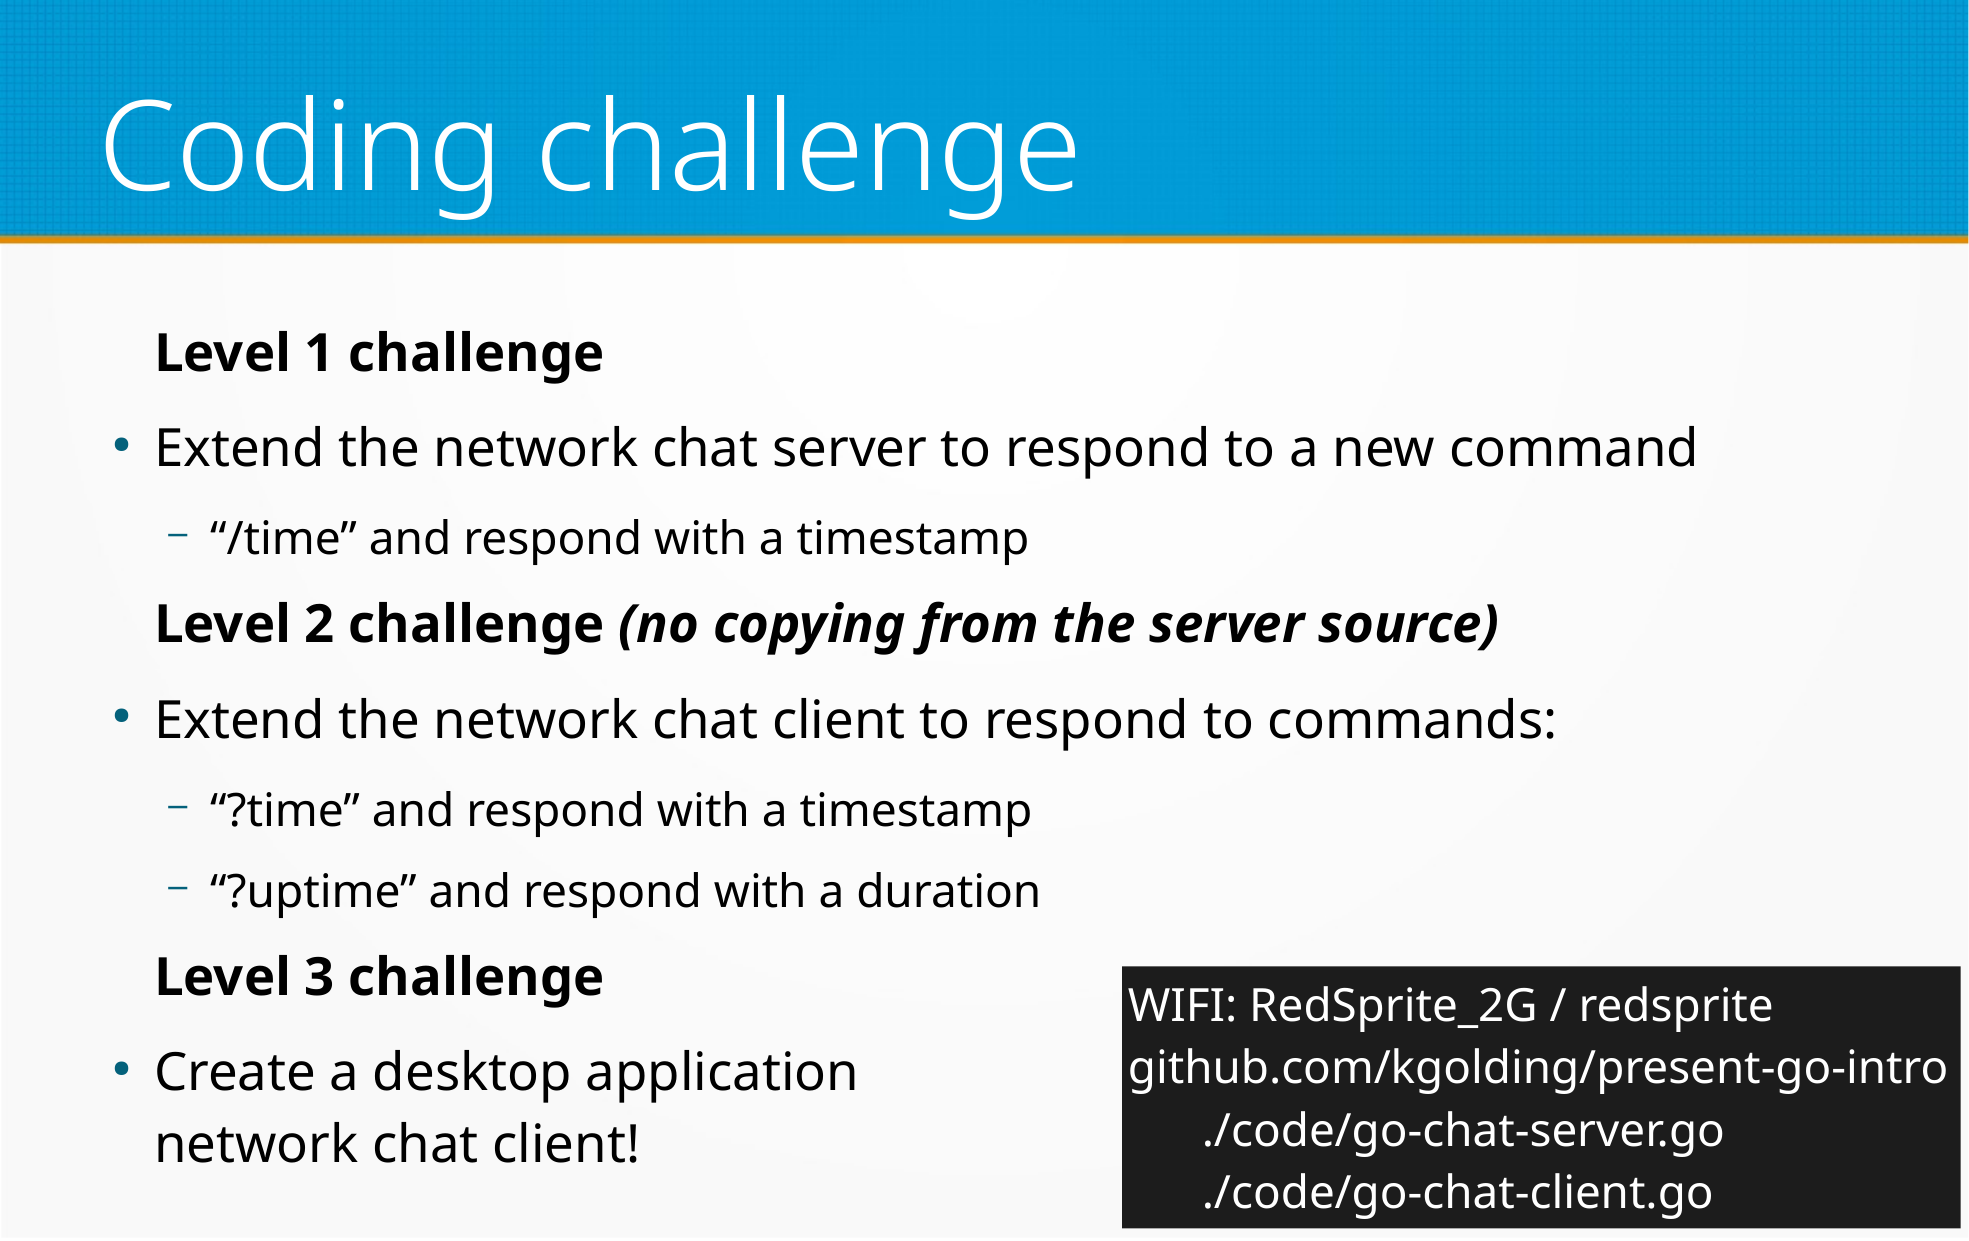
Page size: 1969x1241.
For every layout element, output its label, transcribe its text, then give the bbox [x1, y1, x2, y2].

title Coding challenge [98, 19, 1870, 227]
picture [0, 233, 1969, 1241]
text_box WIFI: RedSprite_2G / redsprite github.com/kgolding/present-go-intro ./code/go-chat-server.go ./code/go-chat-client.go [1122, 966, 1961, 1229]
list Level 1 challenge Extend the network chat server to respond to a new command “/time” and respond with a timestamp Level 2 challenge (no copying from the server source) Extend the network chat client to respond to commands: “?time” and respond with a timestamp “?uptime” and respond with a duration Level 3 challenge Create a desktop application network chat client! [98, 315, 1861, 1182]
